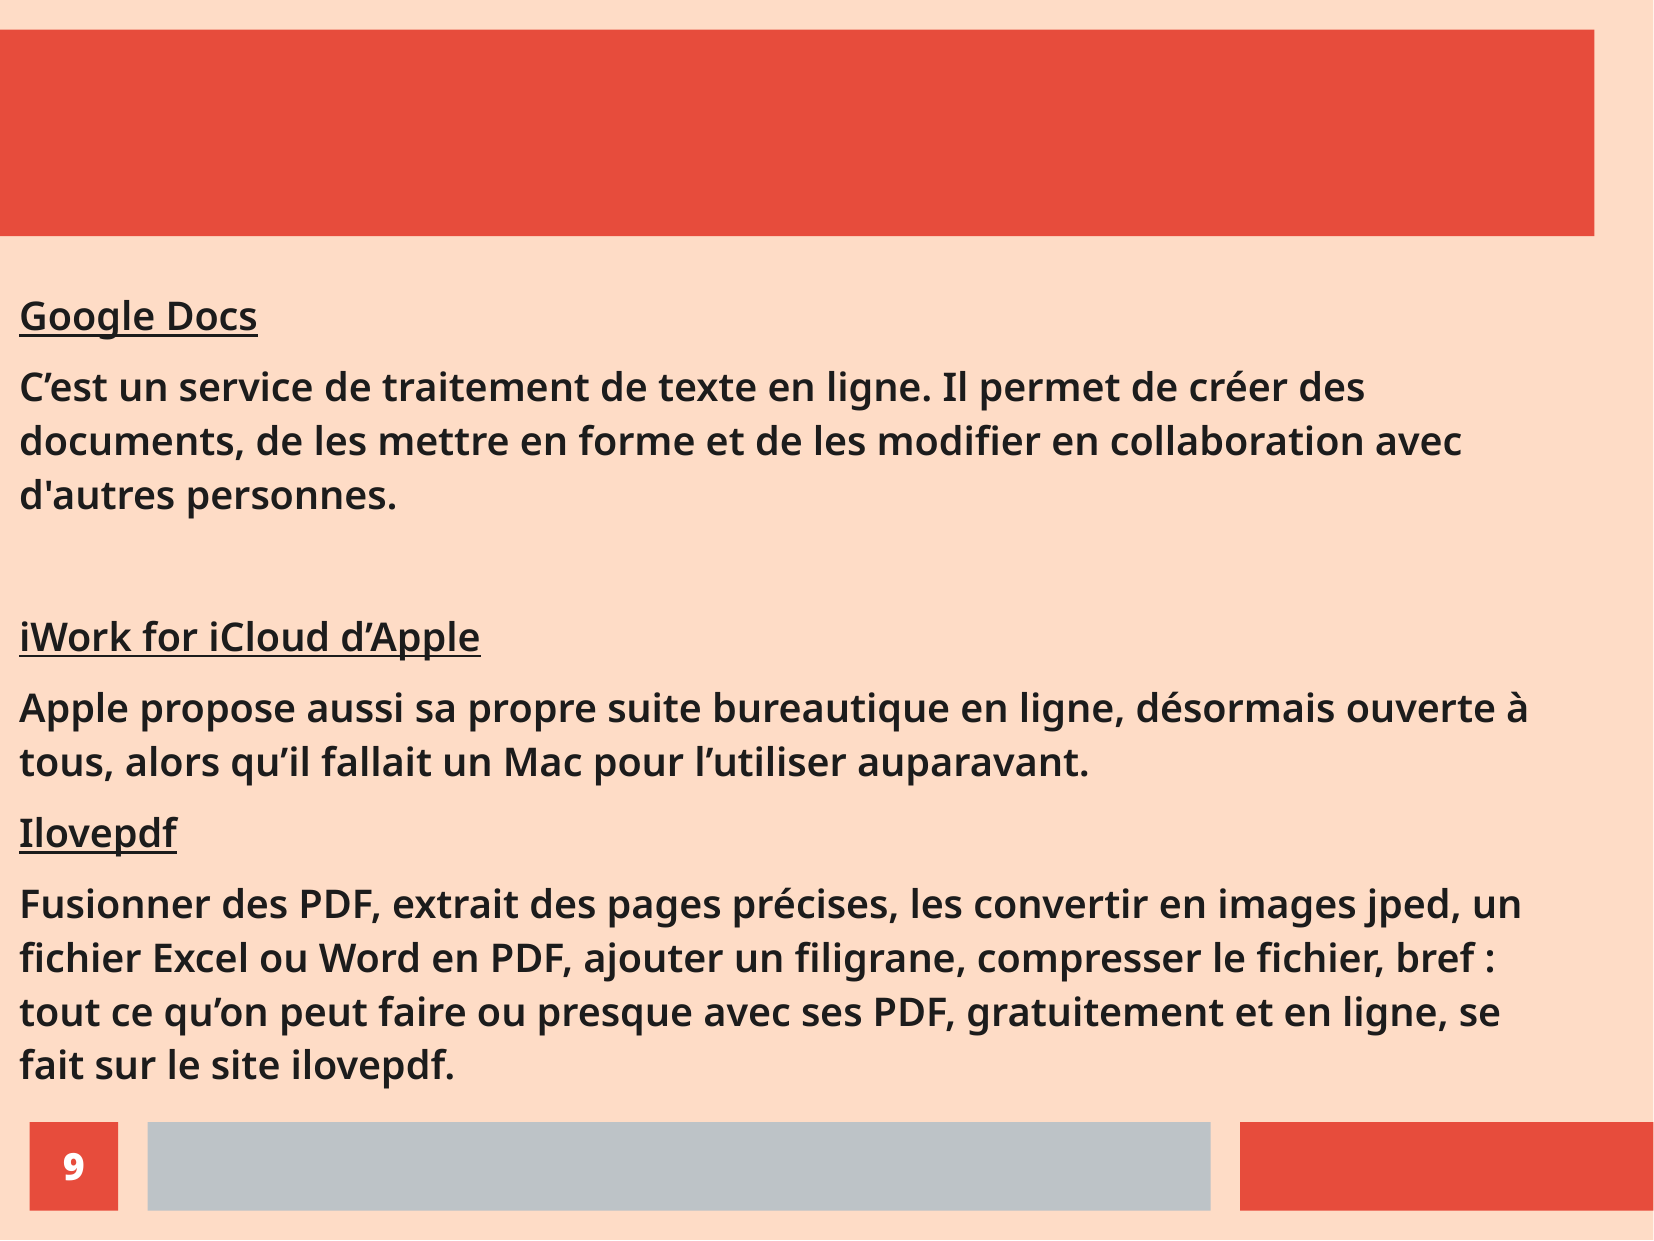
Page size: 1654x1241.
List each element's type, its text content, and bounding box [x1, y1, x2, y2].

list Google Docs C’est un service de traitement de texte en ligne. Il permet de créer des documents, de les mettre en forme et de les modifier en collaboration avec d'autres personnes. iWork for iCloud d’Apple Apple propose aussi sa propre suite bureautique en ligne, désormais ouverte à tous, alors qu’il fallait un Mac pour l’utiliser auparavant. Ilovepdf Fusionner des PDF, extrait des pages précises, les convertir en images jped, un fichier Excel ou Word en PDF, ajouter un filigrane, compresser le fichier, bref : tout ce qu’on peut faire ou presque avec ses PDF, gratuitement et en ligne, se fait sur le site ilovepdf. [19, 288, 1565, 1093]
